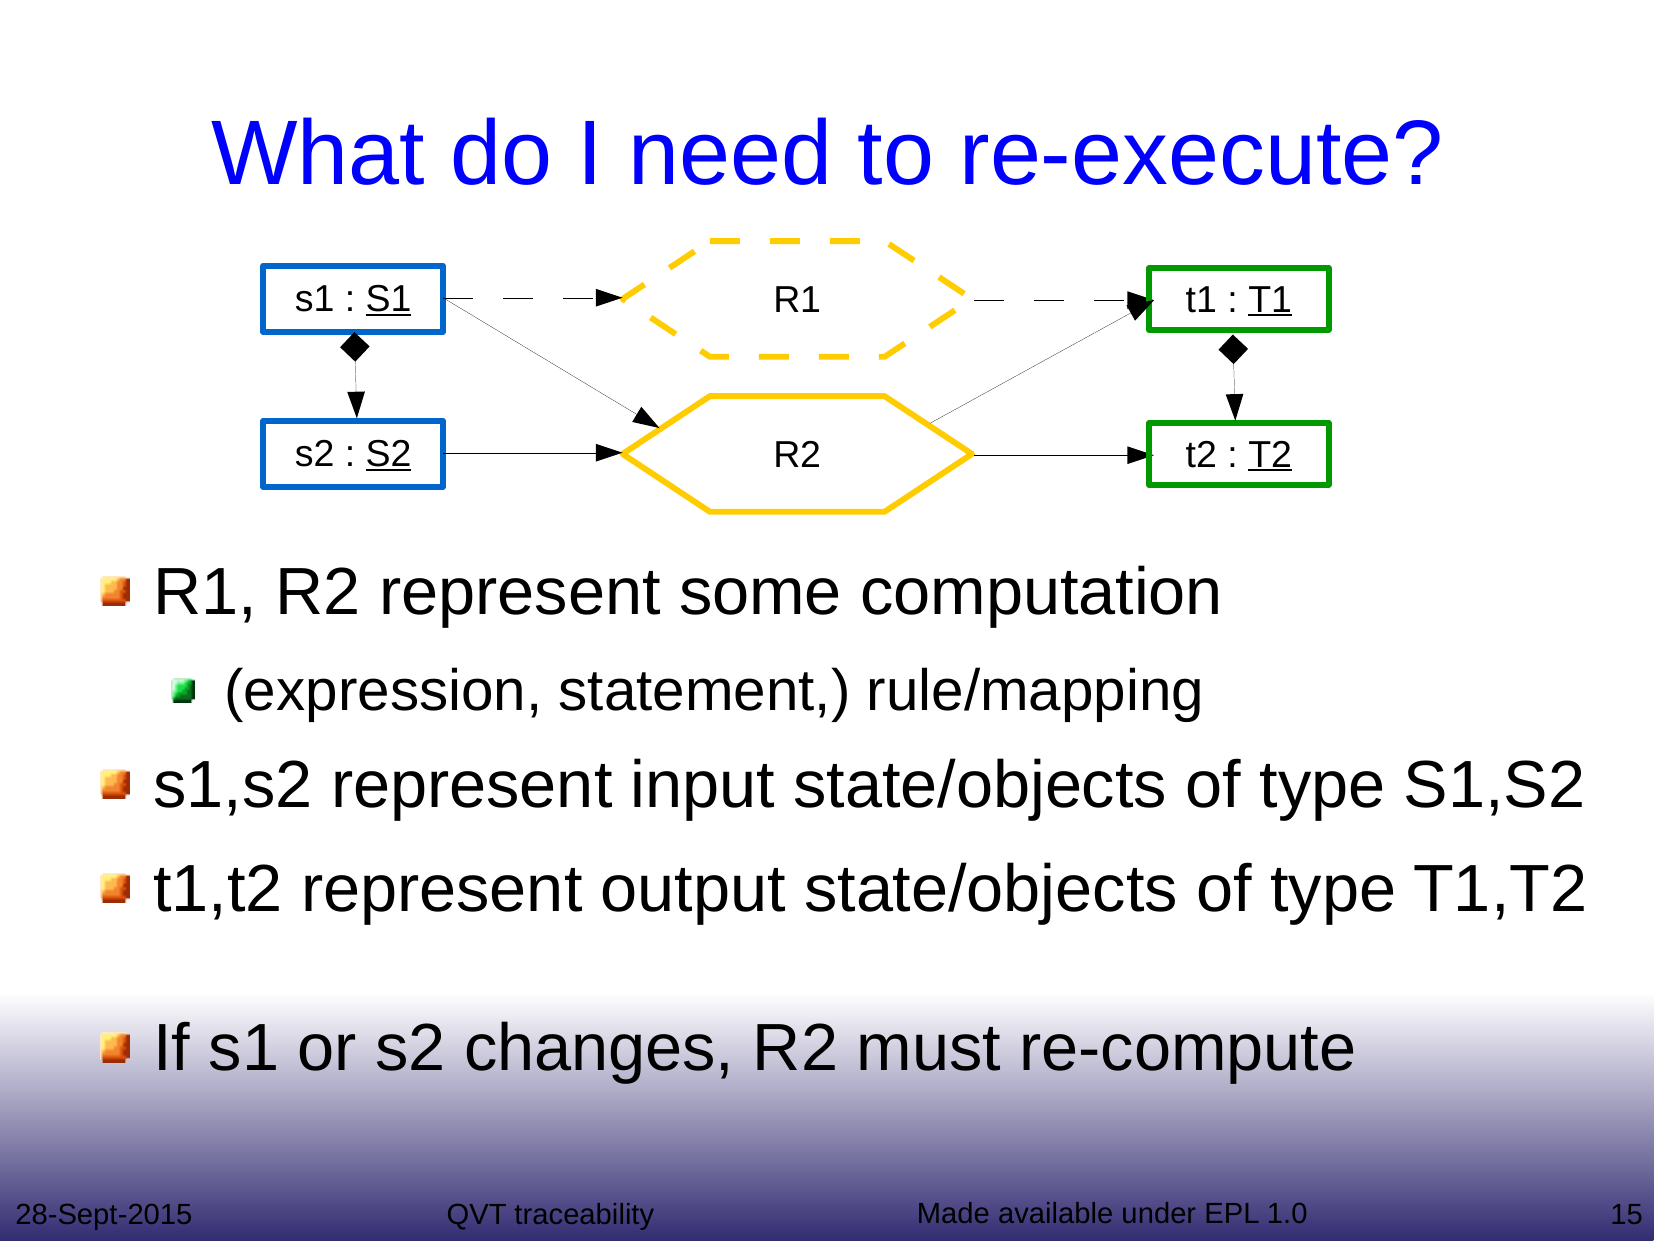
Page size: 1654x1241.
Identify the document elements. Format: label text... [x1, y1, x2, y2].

list R1, R2 represent some computation (expression, statement,) rule/mapping s1,s2 represent input state/objects of type S1,S2 t1,t2 represent output state/objects of type T1,T2 If s1 or s2 changes, R2 must re-compute [82, 553, 1600, 1086]
text_box R2 [622, 396, 972, 512]
text_box t1 : T1 [1149, 268, 1329, 330]
text_box R1 [622, 241, 972, 357]
text_box t2 : T2 [1149, 423, 1329, 485]
text_box s2 : S2 [263, 420, 443, 488]
text_box s1 : S1 [263, 265, 443, 333]
title What do I need to re-execute? [51, 49, 1605, 257]
